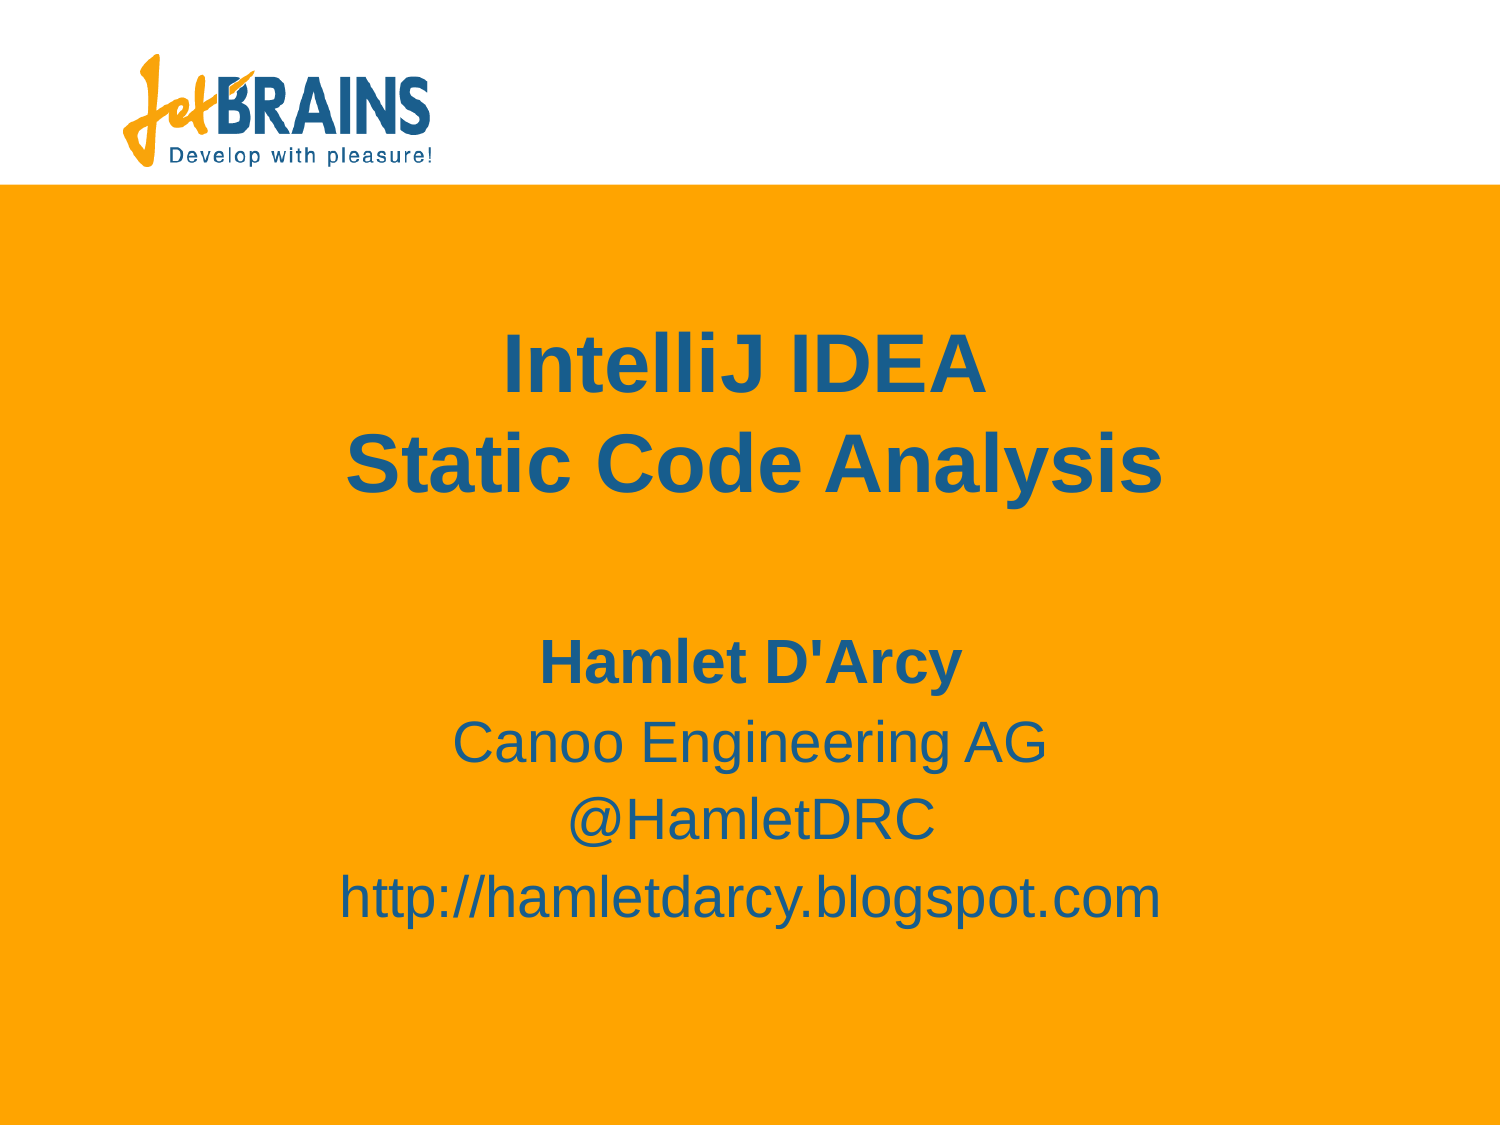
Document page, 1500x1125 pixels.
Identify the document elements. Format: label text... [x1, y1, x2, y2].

text_box Hamlet D'Arcy Canoo Engineering AG @HamletDRC http://hamletdarcy.blogspot.com [284, 622, 1219, 938]
picture [123, 54, 431, 167]
title IntelliJ IDEA Static Code Analysis [123, 278, 1388, 539]
